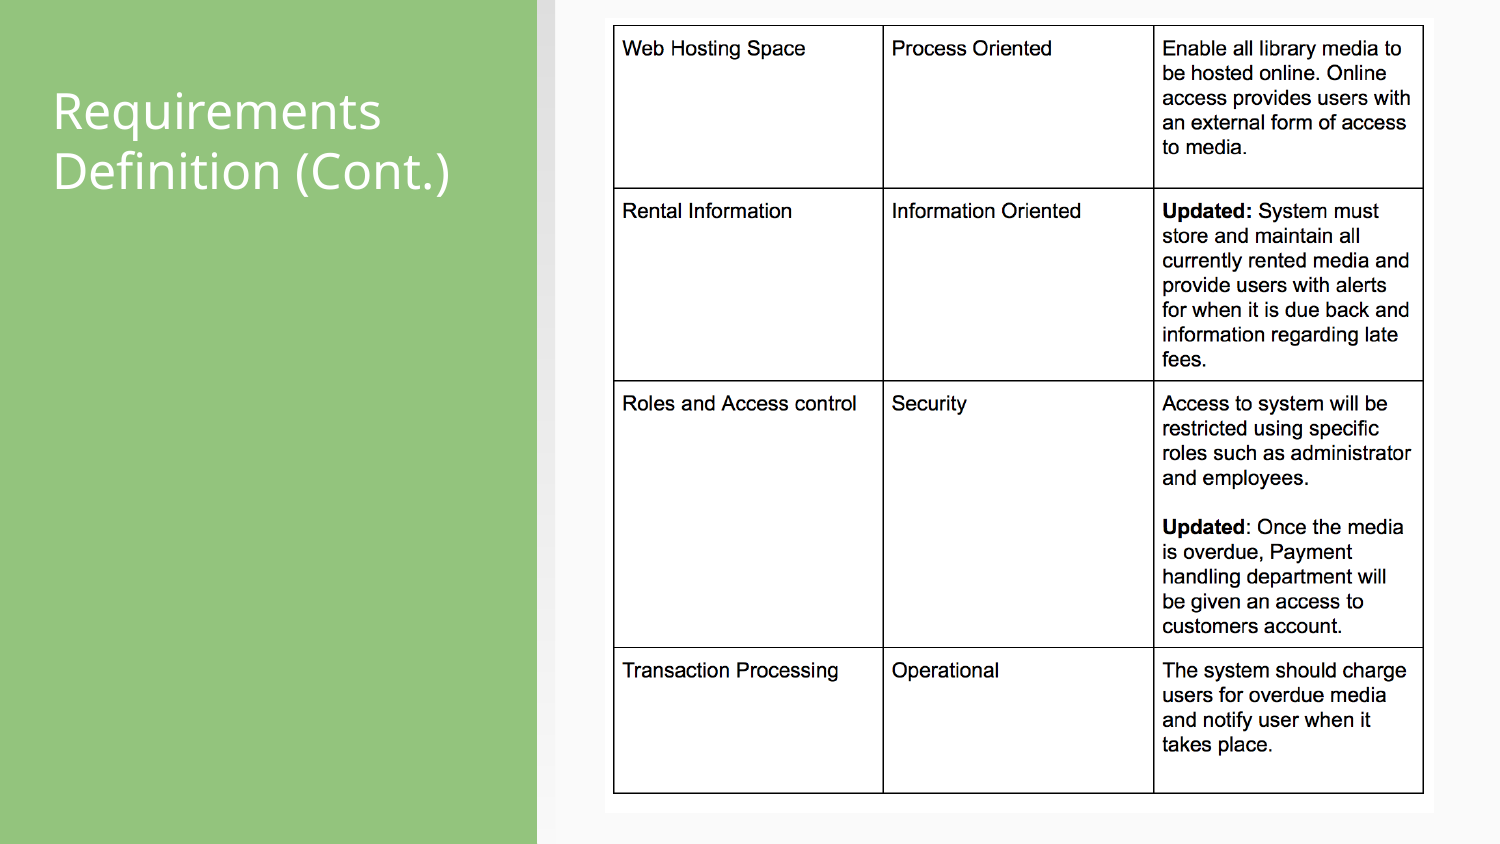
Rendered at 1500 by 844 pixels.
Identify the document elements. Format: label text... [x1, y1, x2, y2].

title Requirements Definition (Cont.) [37, 58, 498, 216]
picture [605, 18, 1434, 813]
